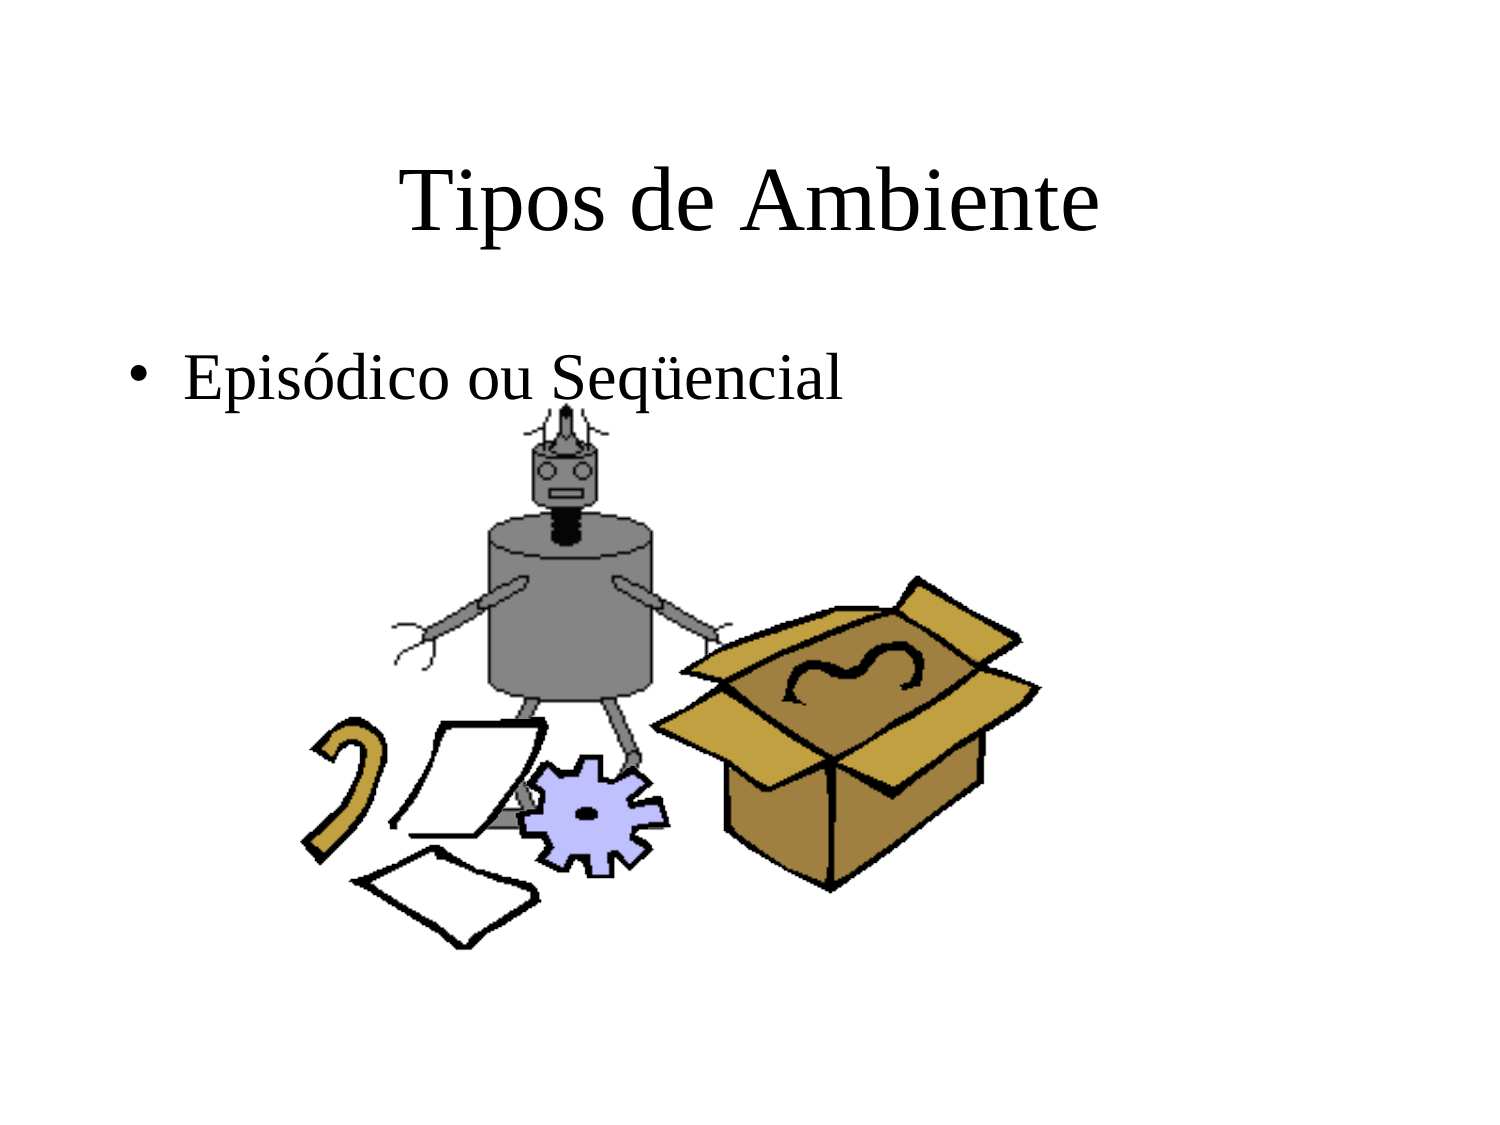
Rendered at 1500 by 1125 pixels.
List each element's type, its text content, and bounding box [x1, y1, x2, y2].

title Tipos de Ambiente [112, 99, 1388, 288]
list Episódico ou Seqüencial [112, 324, 1388, 438]
picture [300, 399, 1056, 958]
